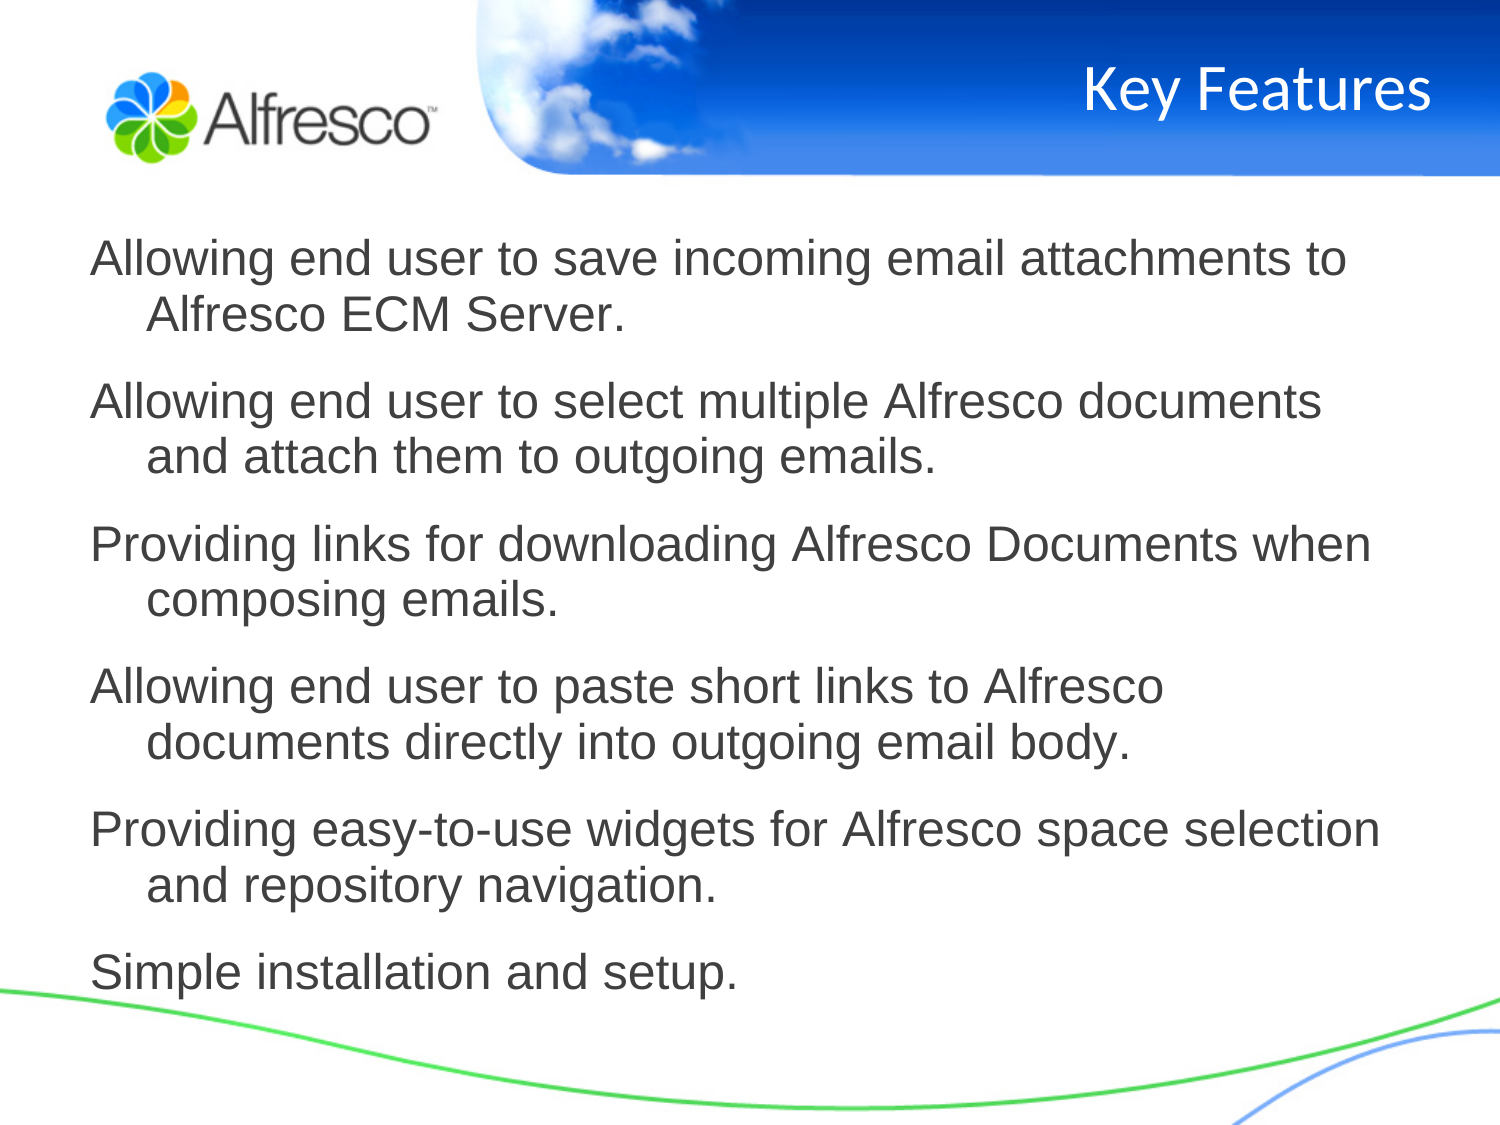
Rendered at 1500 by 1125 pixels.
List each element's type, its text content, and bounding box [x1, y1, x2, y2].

list Allowing end user to save incoming email attachments to Alfresco ECM Server. Allowing end user to select multiple Alfresco documents and attach them to outgoing emails. Providing links for downloading Alfresco Documents when composing emails. Allowing end user to paste short links to Alfresco documents directly into outgoing email body. Providing easy-to-use widgets for Alfresco space selection and repository navigation. Simple installation and setup. [75, 222, 1426, 1008]
picture [0, 0, 1500, 1125]
title Key Features [487, 0, 1463, 188]
